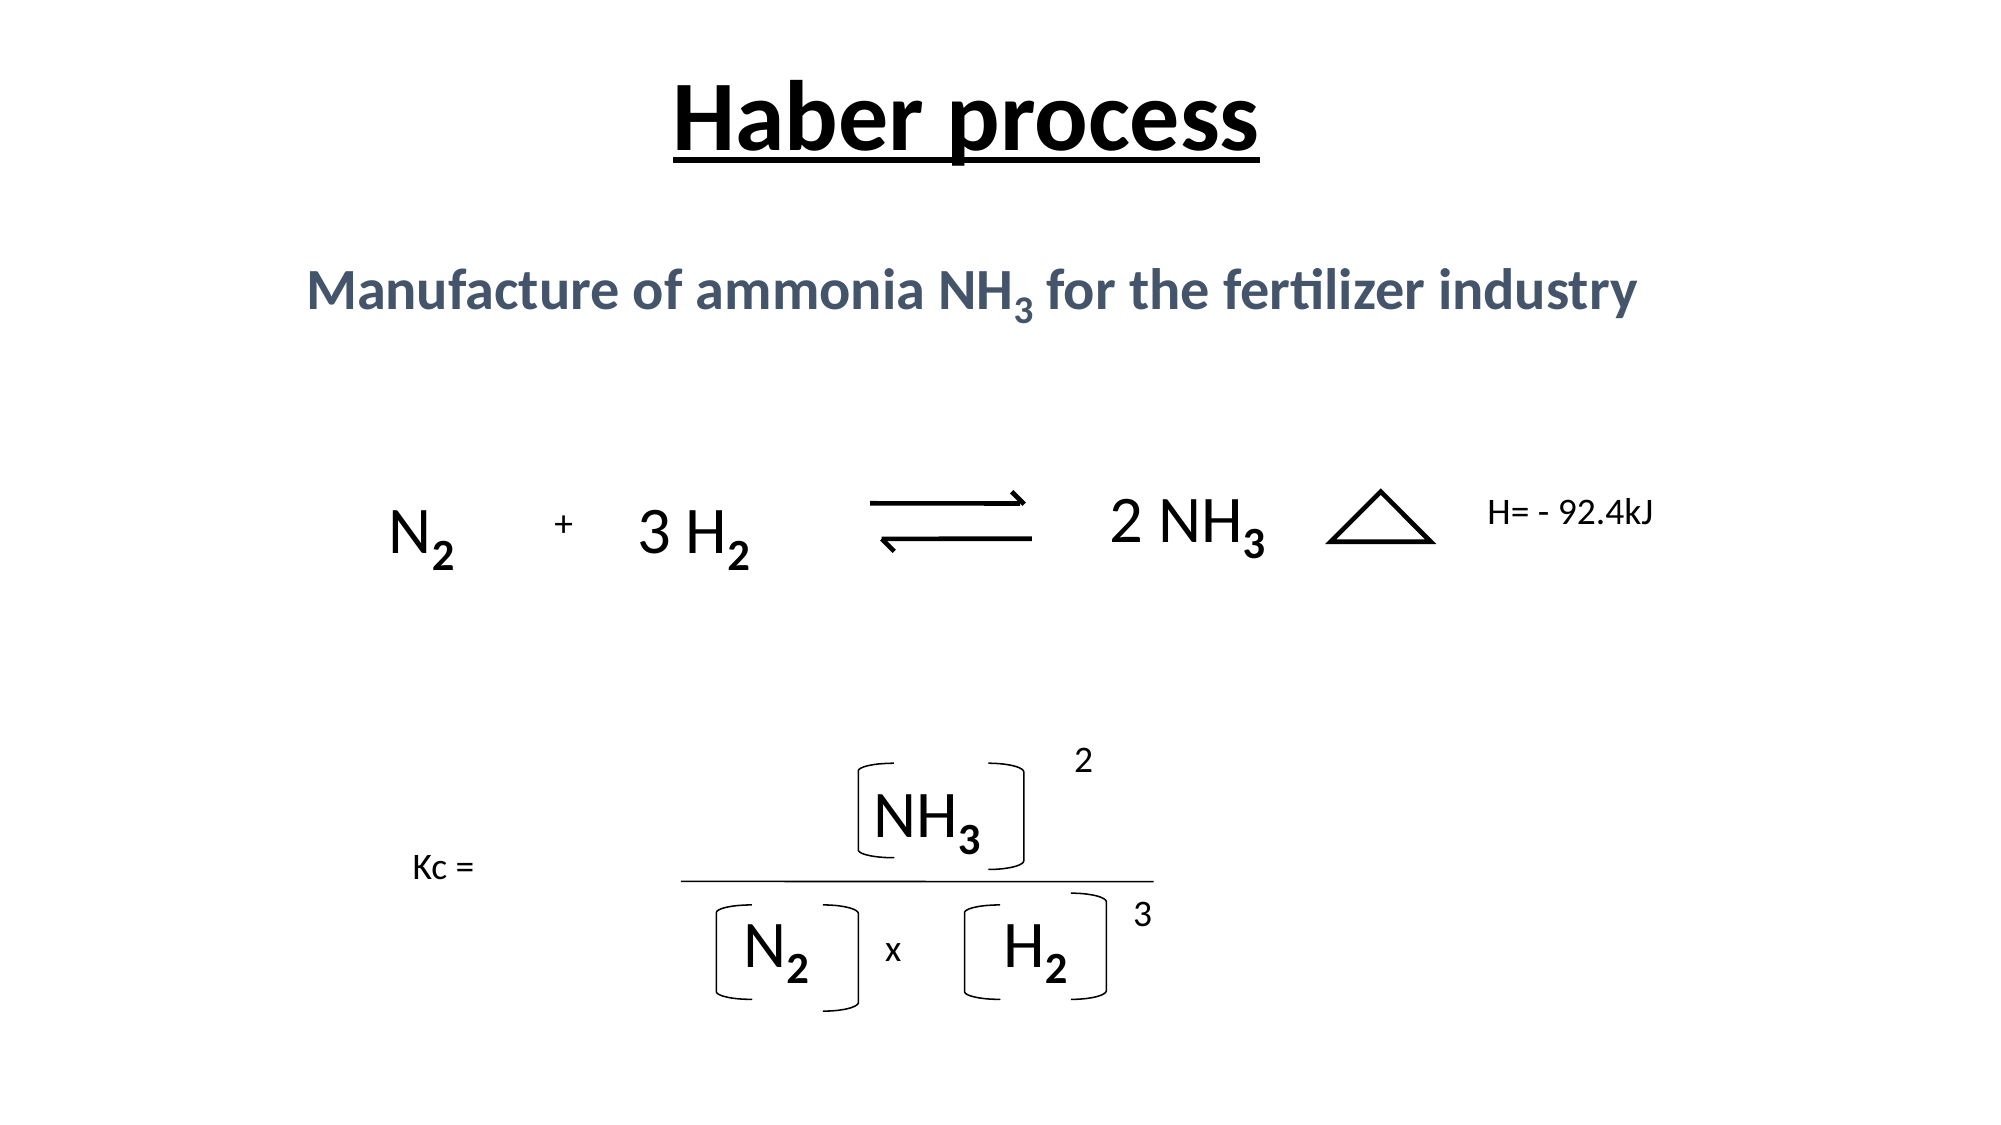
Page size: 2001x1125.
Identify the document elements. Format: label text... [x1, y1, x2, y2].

text_box Haber process [657, 42, 1371, 178]
text_box H= - 92.4kJ [1472, 479, 1751, 541]
text_box 3 H2 [622, 479, 785, 575]
text_box 3 [1118, 881, 1190, 943]
text_box x [870, 916, 941, 978]
text_box Kc = [397, 834, 587, 895]
text_box N2 [373, 479, 537, 575]
text_box NH3 [1009, 763, 1083, 859]
text_box 2 [1059, 727, 1130, 789]
text_box 2 NH3 [1094, 467, 1319, 564]
text_box + [539, 491, 599, 553]
text_box H2 [988, 893, 1105, 989]
text_box H2 [1092, 893, 1151, 989]
text_box NH3 [858, 853, 881, 859]
text_box NH3 [860, 763, 1023, 859]
text_box NH3 [858, 763, 872, 768]
text_box N2 [728, 893, 891, 989]
text_box Manufacture of ammonia NH3 for the fertilizer industry [291, 243, 1750, 329]
